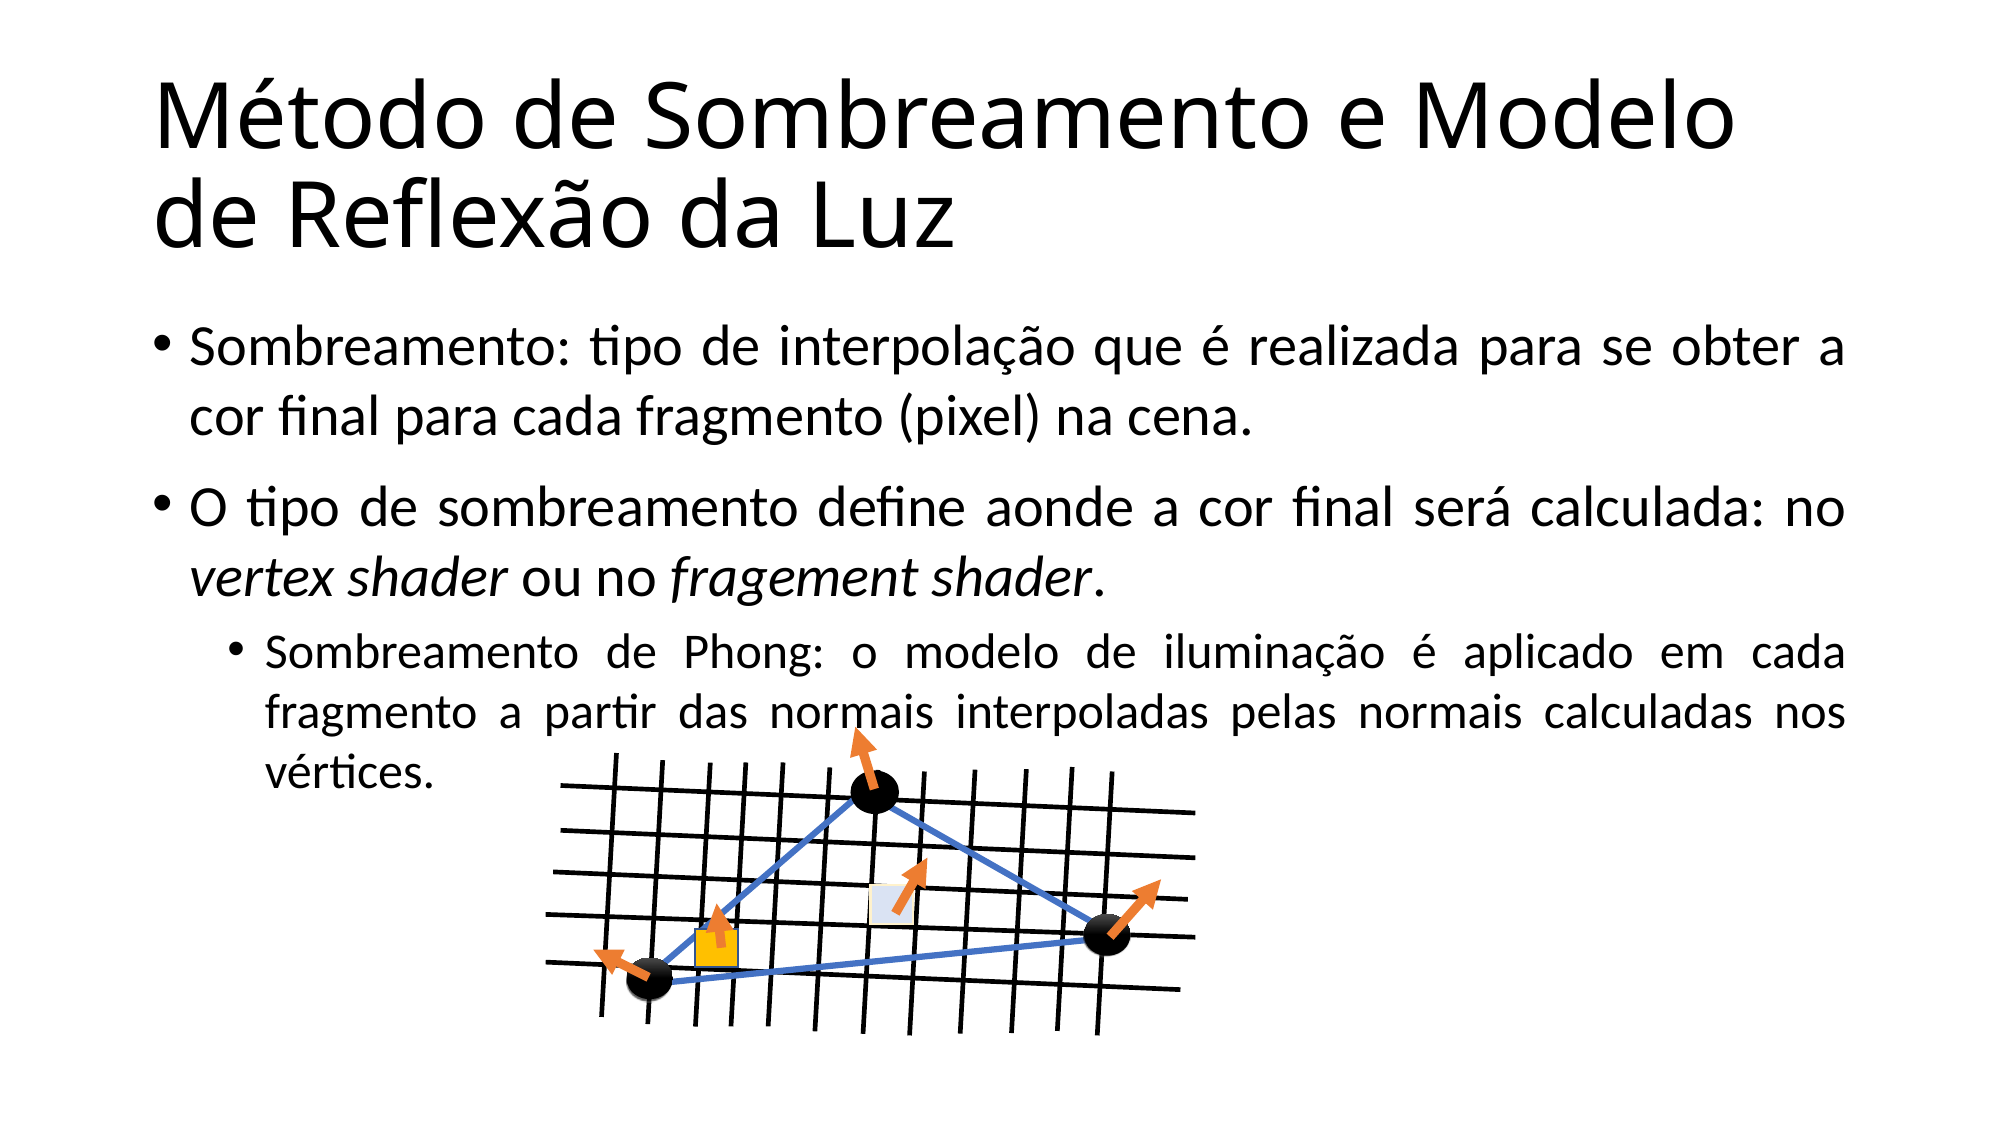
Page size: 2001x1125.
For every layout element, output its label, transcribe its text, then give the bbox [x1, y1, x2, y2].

text_box [870, 885, 914, 924]
list Sombreamento: tipo de interpolação que é realizada para se obter a cor final para cada fragmento (pixel) na cena. O tipo de sombreamento define aonde a cor final será calculada: no vertex shader ou no fragement shader. Sombreamento de Phong: o modelo de iluminação é aplicado em cada fragmento a partir das normais interpoladas pelas normais calculadas nos vértices. [137, 299, 1863, 1014]
text_box [1083, 914, 1131, 956]
text_box [851, 771, 898, 814]
text_box [694, 928, 738, 968]
text_box [626, 957, 673, 1000]
title Método de Sombreamento e Modelo de Reflexão da Luz [137, 59, 1863, 278]
